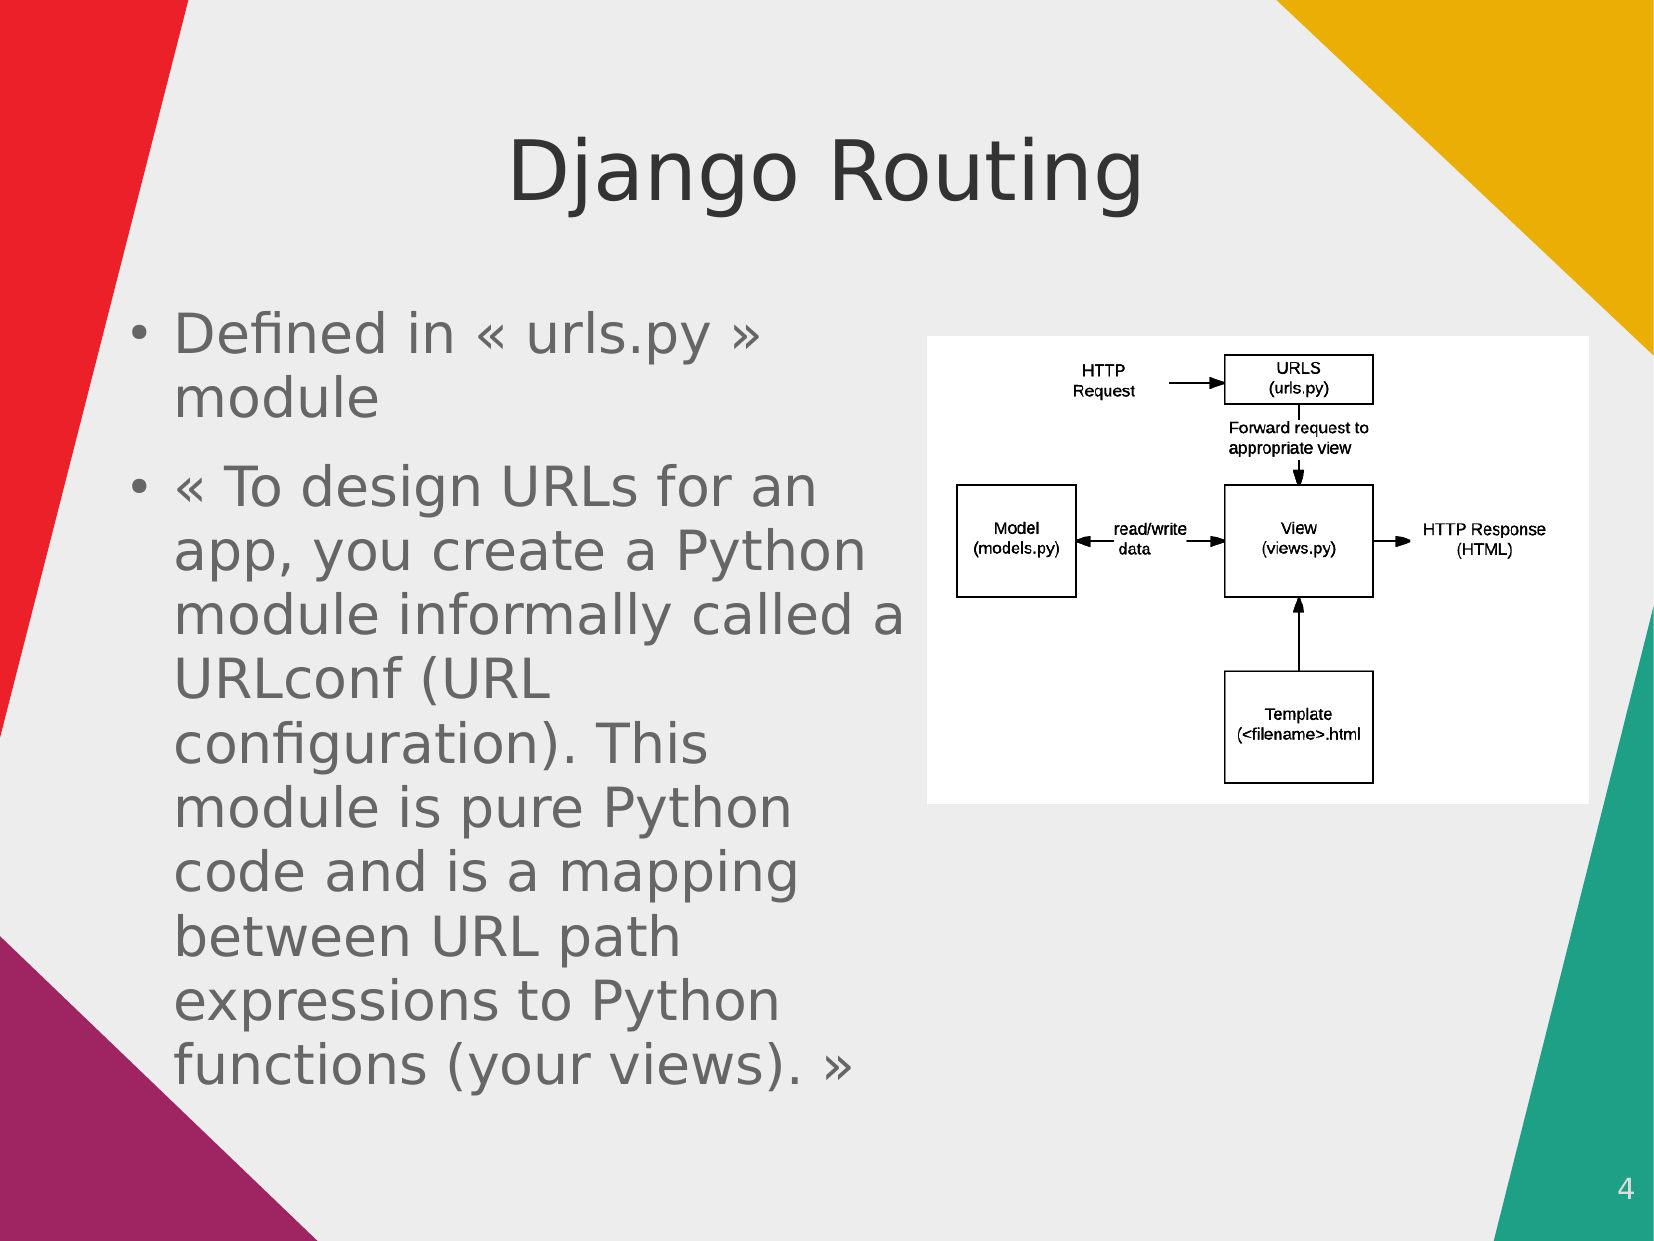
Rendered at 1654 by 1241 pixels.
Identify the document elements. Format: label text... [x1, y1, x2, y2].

title Django Routing [114, 73, 1539, 271]
list Defined in « urls.py » module « To design URLs for an app, you create a Python module informally called a URLconf (URL configuration). This module is pure Python code and is a mapping between URL path expressions to Python functions (your views). » [114, 302, 928, 1099]
picture [927, 336, 1589, 804]
